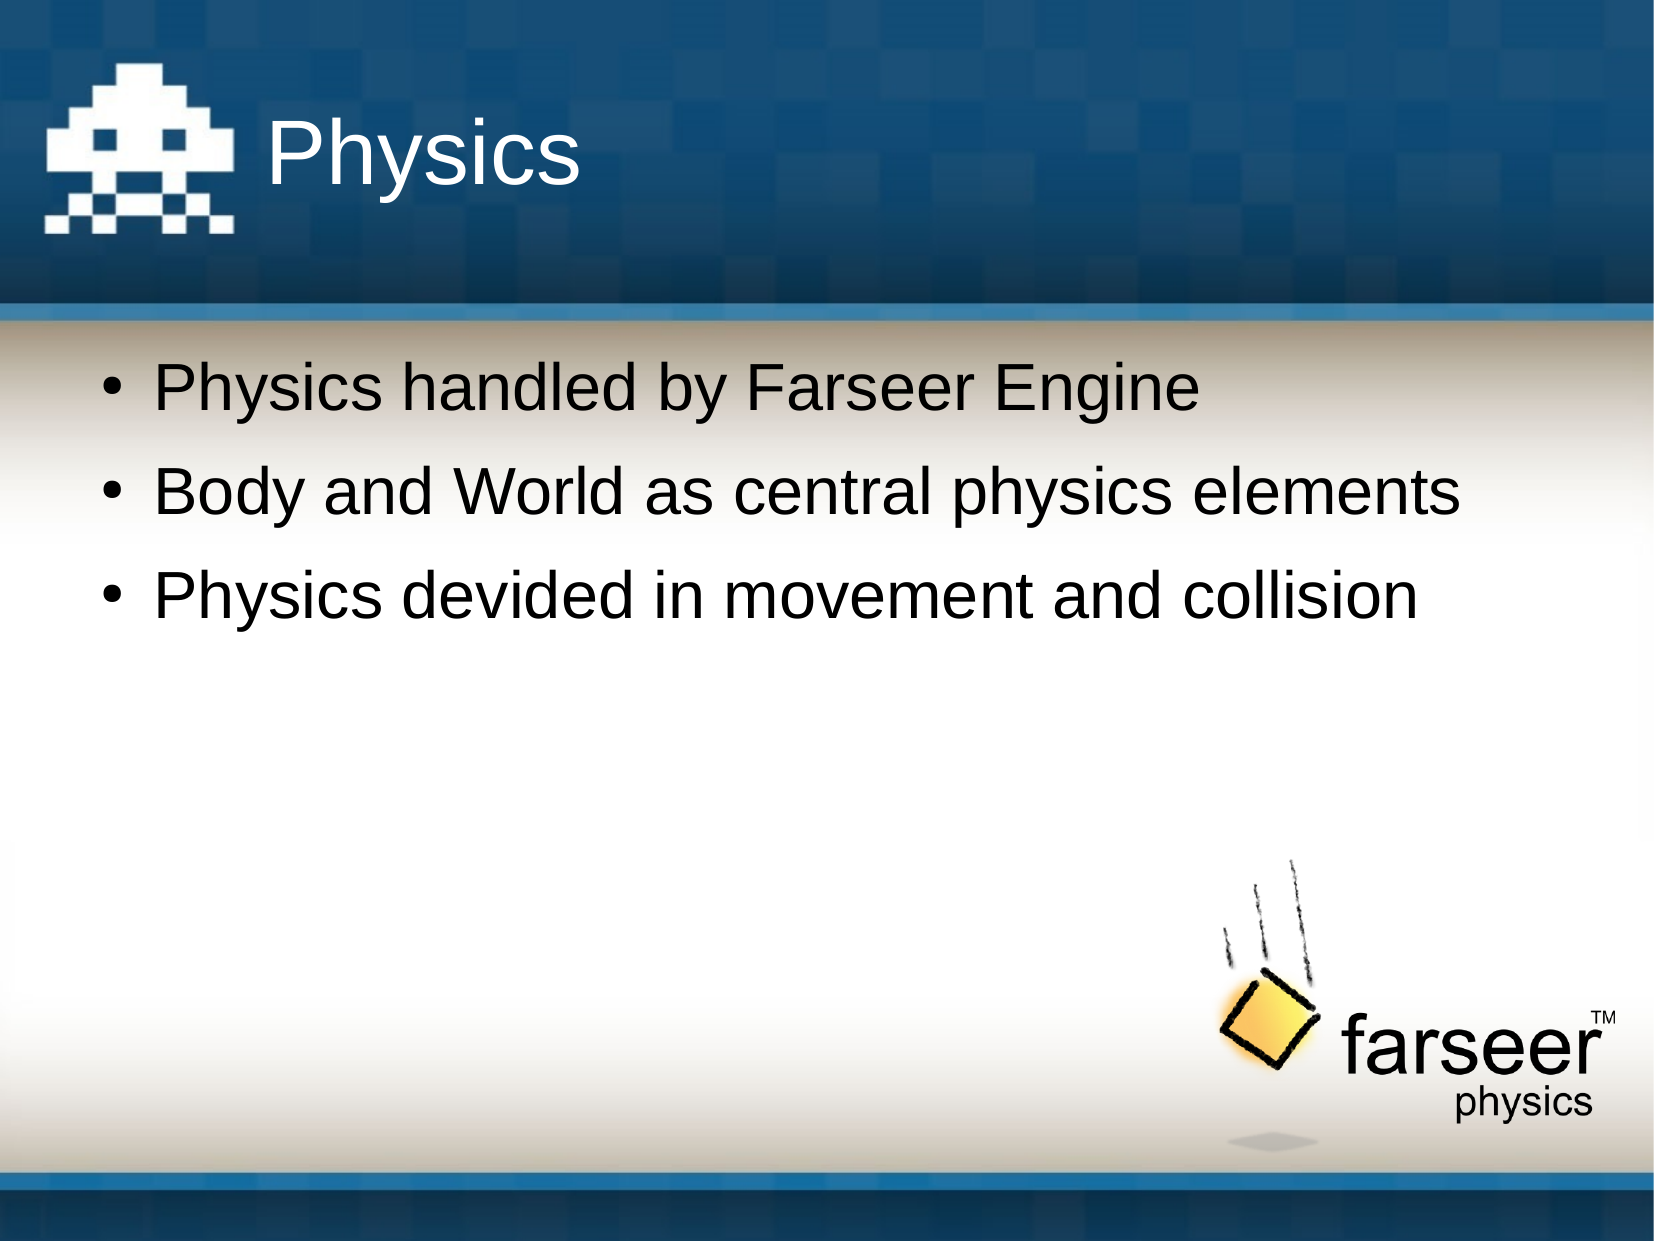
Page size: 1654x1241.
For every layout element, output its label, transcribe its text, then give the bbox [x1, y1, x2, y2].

picture [0, 0, 1654, 1241]
list Physics handled by Farseer Engine Body and World as central physics elements Physics devided in movement and collision [82, 349, 1571, 1069]
title Physics [265, 49, 1571, 257]
